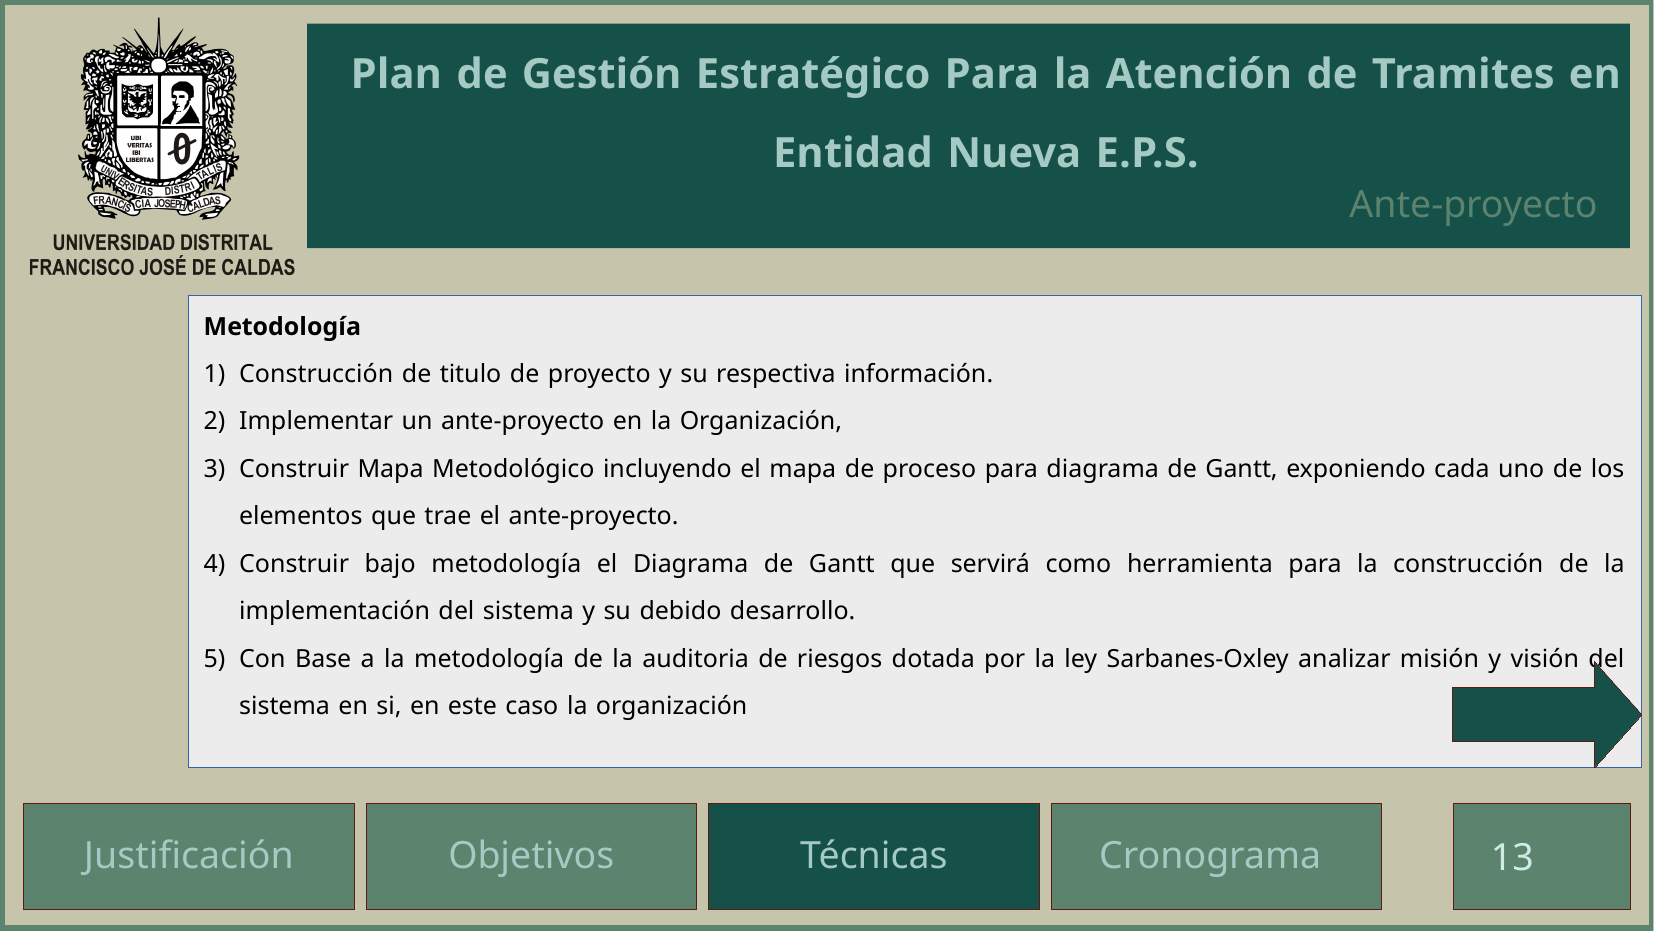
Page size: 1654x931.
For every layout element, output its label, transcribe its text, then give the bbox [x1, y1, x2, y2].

text_box Justificación [23, 803, 355, 910]
picture [12, 0, 308, 296]
text_box Ante-proyecto [1334, 162, 1642, 249]
text_box Cronograma [1051, 803, 1382, 910]
text_box Técnicas [708, 803, 1040, 910]
text_box Plan de Gestión Estratégico Para la Atención de Tramites en Entidad Nueva E.P.S. [318, 27, 1654, 201]
text_box Metodología Construcción de titulo de proyecto y su respectiva información. Implementar un ante-proyecto en la Organización, Construir Mapa Metodológico incluyendo el mapa de proceso para diagrama de Gantt, exponiendo cada uno de los elementos que trae el ante-proyecto. Construir bajo metodología el Diagrama de Gantt que servirá como herramienta para la construcción de la implementación del sistema y su debido desarrollo. Con Base a la metodología de la auditoria de riesgos dotada por la ley Sarbanes-Oxley analizar misión y visión del sistema en si, en este caso la organización [188, 295, 1642, 768]
text_box <número> [1393, 814, 1631, 901]
text_box Objetivos [366, 803, 697, 910]
text_box [0, 0, 1654, 931]
